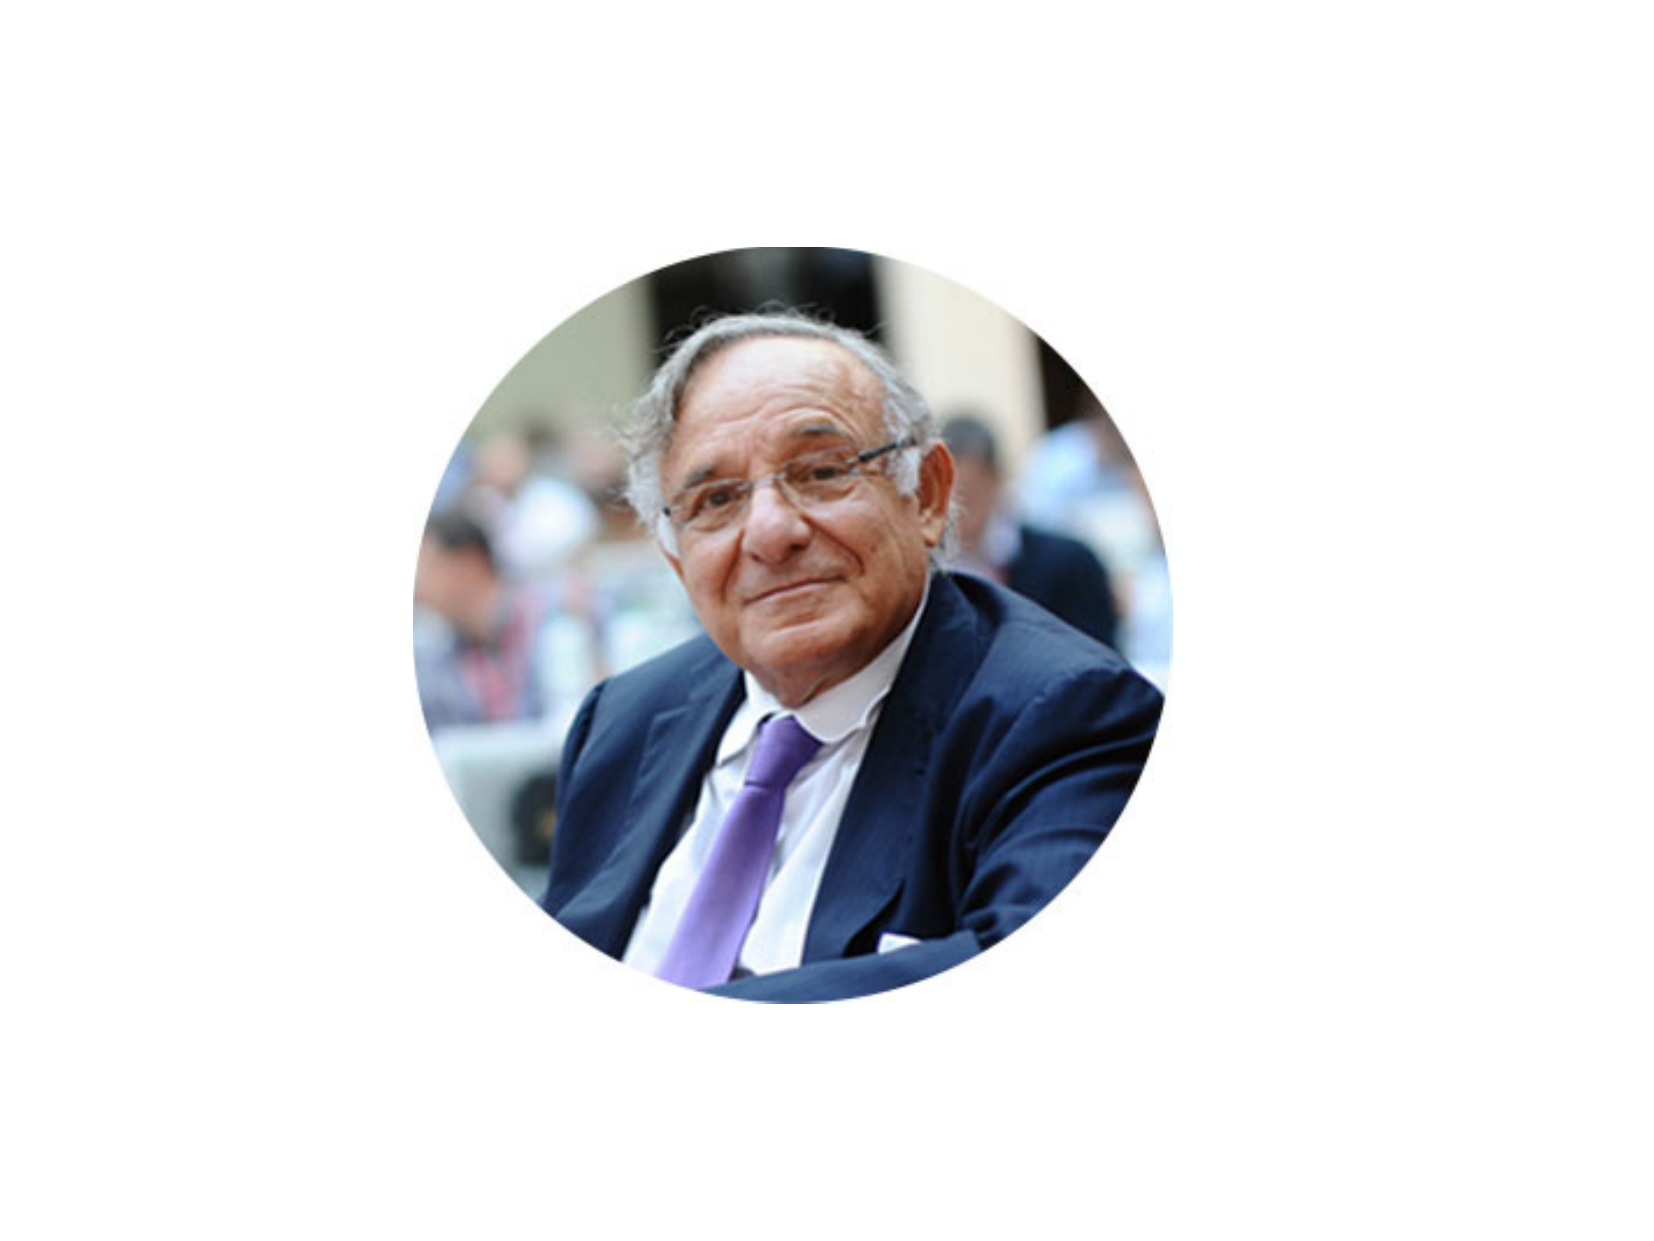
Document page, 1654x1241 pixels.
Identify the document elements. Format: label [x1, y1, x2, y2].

picture [413, 247, 1173, 1004]
